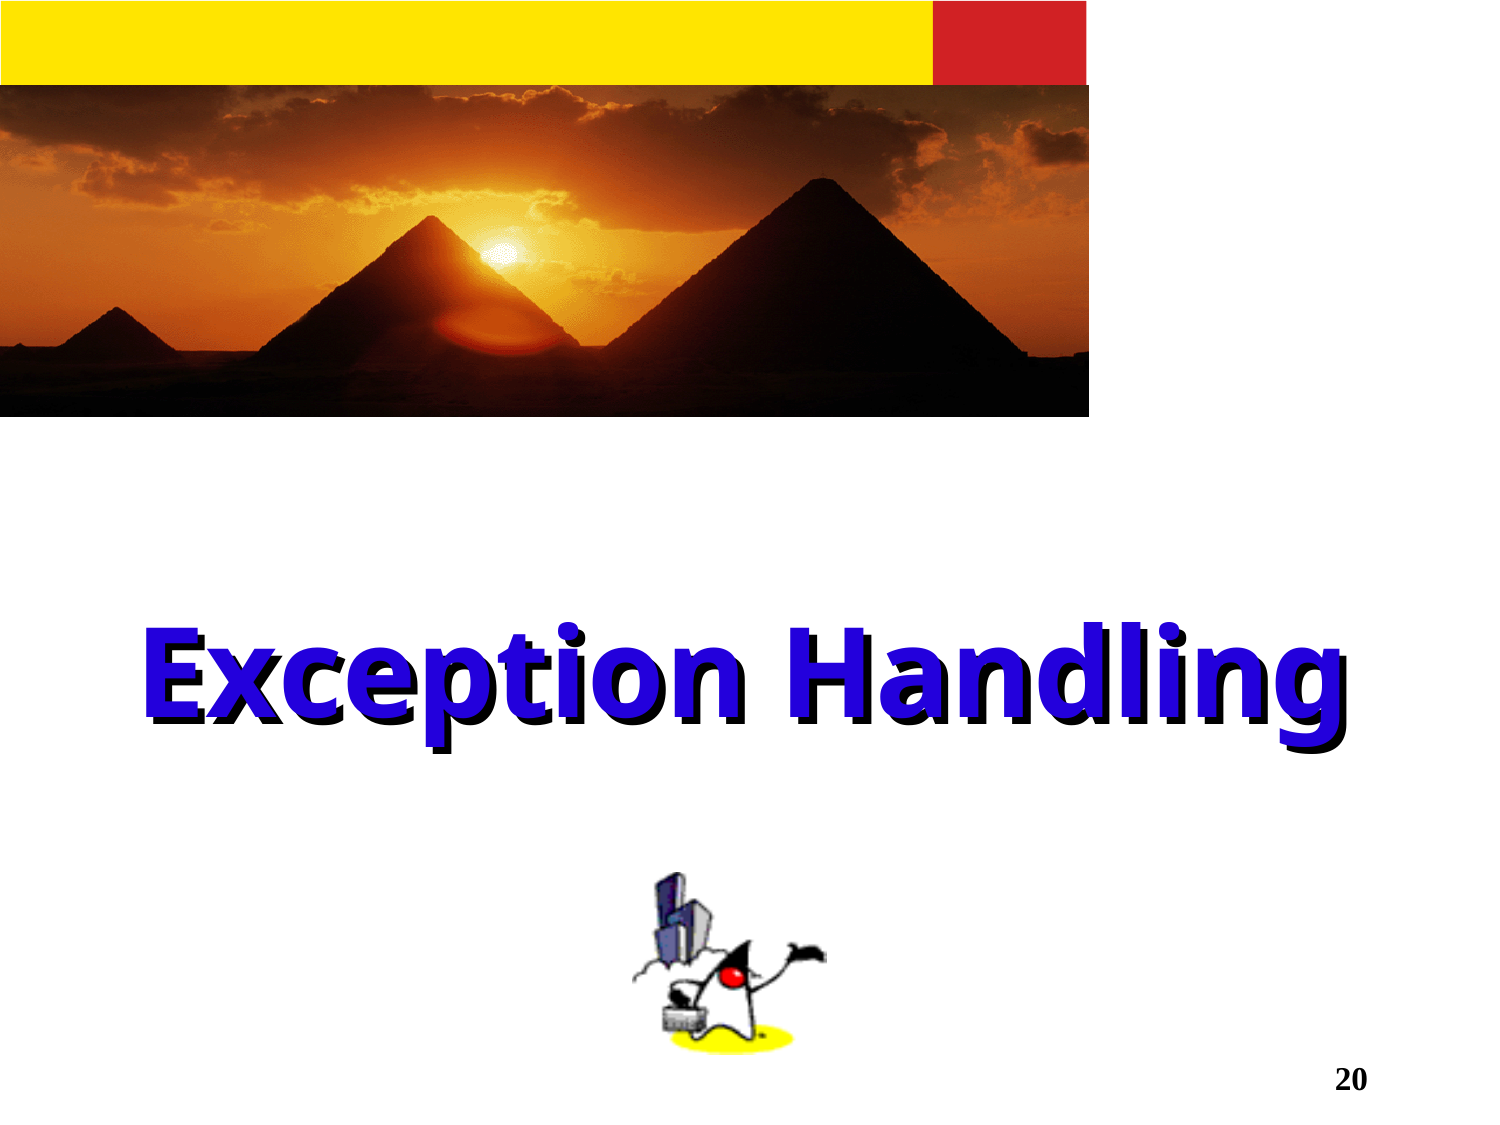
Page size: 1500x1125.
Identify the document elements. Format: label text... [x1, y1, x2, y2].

picture [632, 872, 827, 1055]
text_box Exception Handling [120, 582, 1366, 942]
picture [0, 85, 1089, 417]
